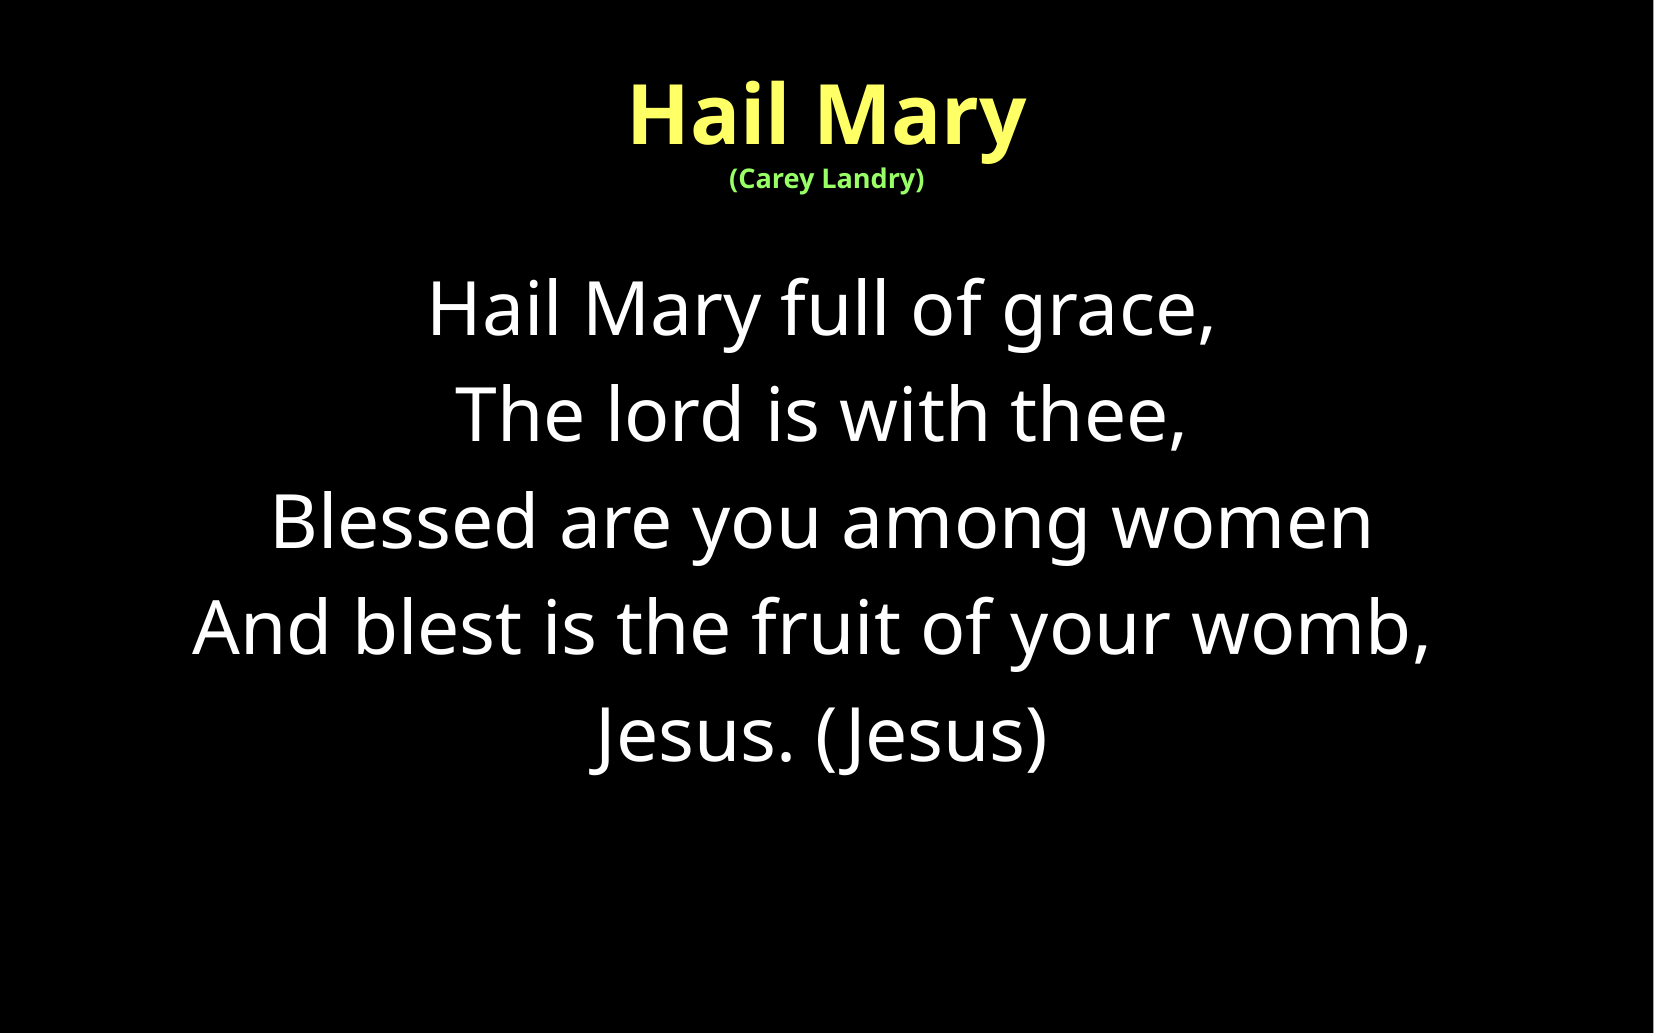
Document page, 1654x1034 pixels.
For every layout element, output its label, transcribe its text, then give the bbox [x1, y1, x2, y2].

text_box Hail Mary full of grace, The lord is with thee, Blessed are you among women And blest is the fruit of your womb, Jesus. (Jesus) [68, 252, 1558, 935]
text_box Hail Mary (Carey Landry) [82, 41, 1571, 214]
